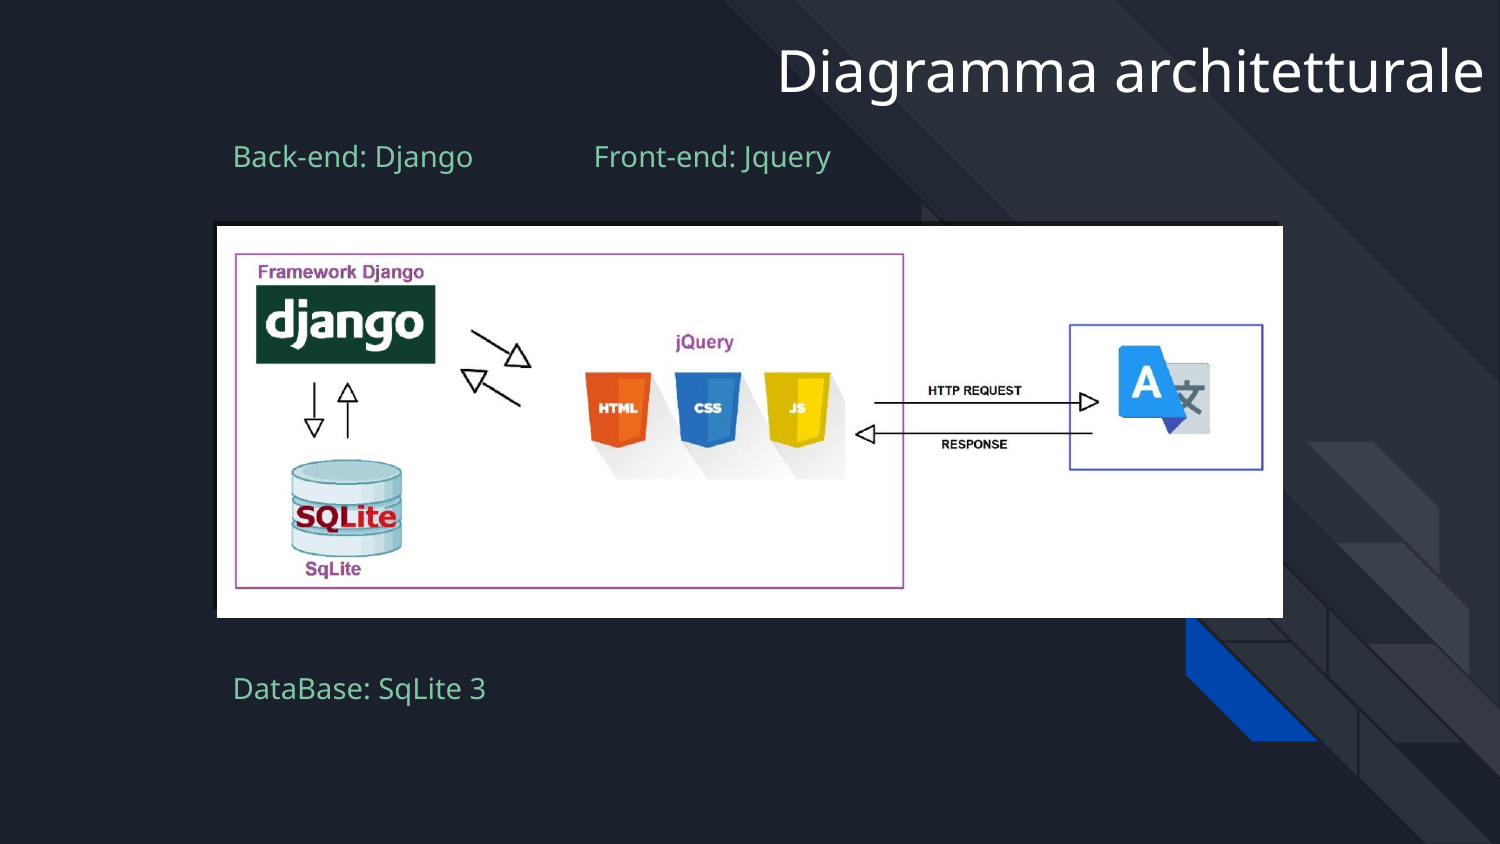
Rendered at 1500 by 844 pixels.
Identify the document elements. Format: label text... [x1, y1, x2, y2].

text_box Back-end: Django [217, 123, 507, 189]
text_box Front-end: Jquery [578, 123, 868, 189]
picture [217, 226, 1283, 618]
text_box DataBase: SqLite 3 [217, 655, 507, 721]
title Diagramma architetturale [709, 0, 1500, 138]
